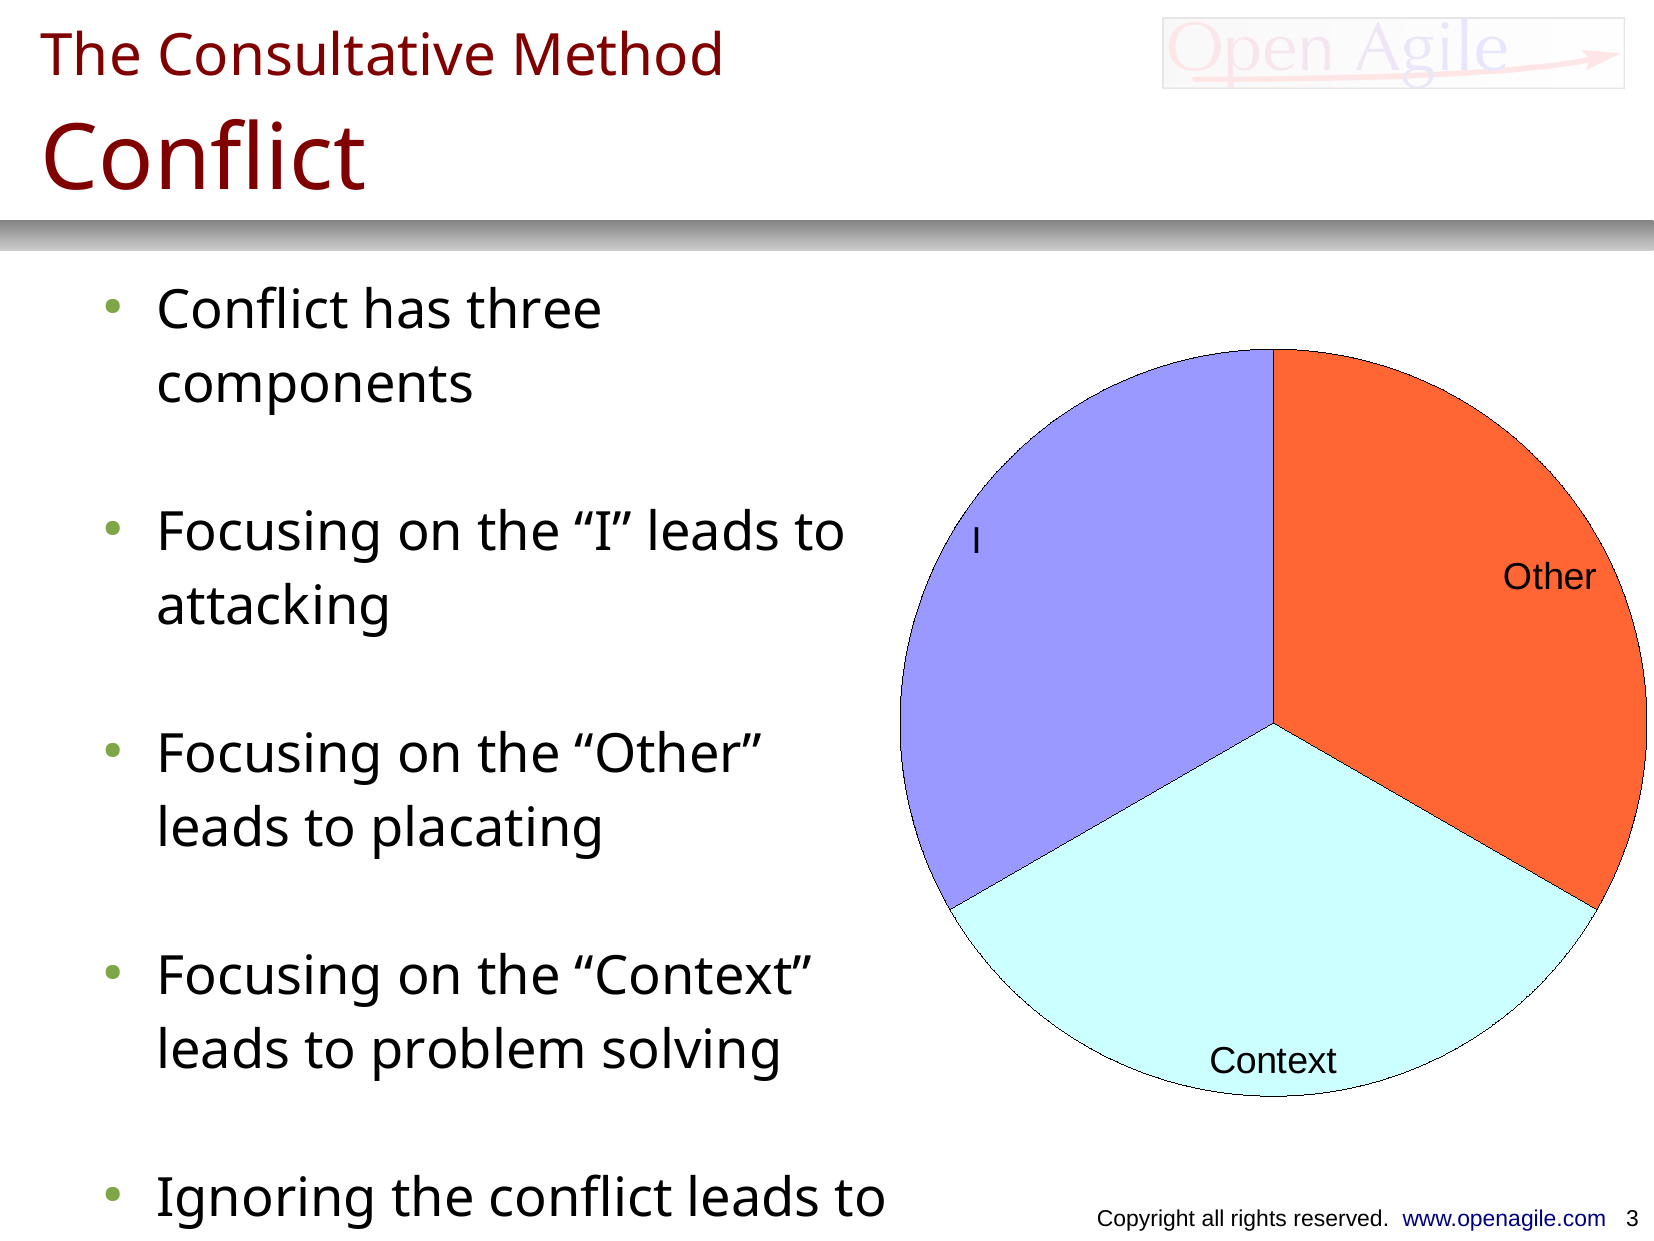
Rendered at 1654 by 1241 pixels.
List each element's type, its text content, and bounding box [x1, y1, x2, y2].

list Conflict has three components Focusing on the “I” leads to attacking Focusing on the “Other” leads to placating Focusing on the “Context” leads to problem solving Ignoring the conflict leads to forgetting or joking [85, 270, 901, 1192]
title The Consultative Method Conflict [40, 8, 1654, 222]
chart [900, 262, 1648, 1184]
